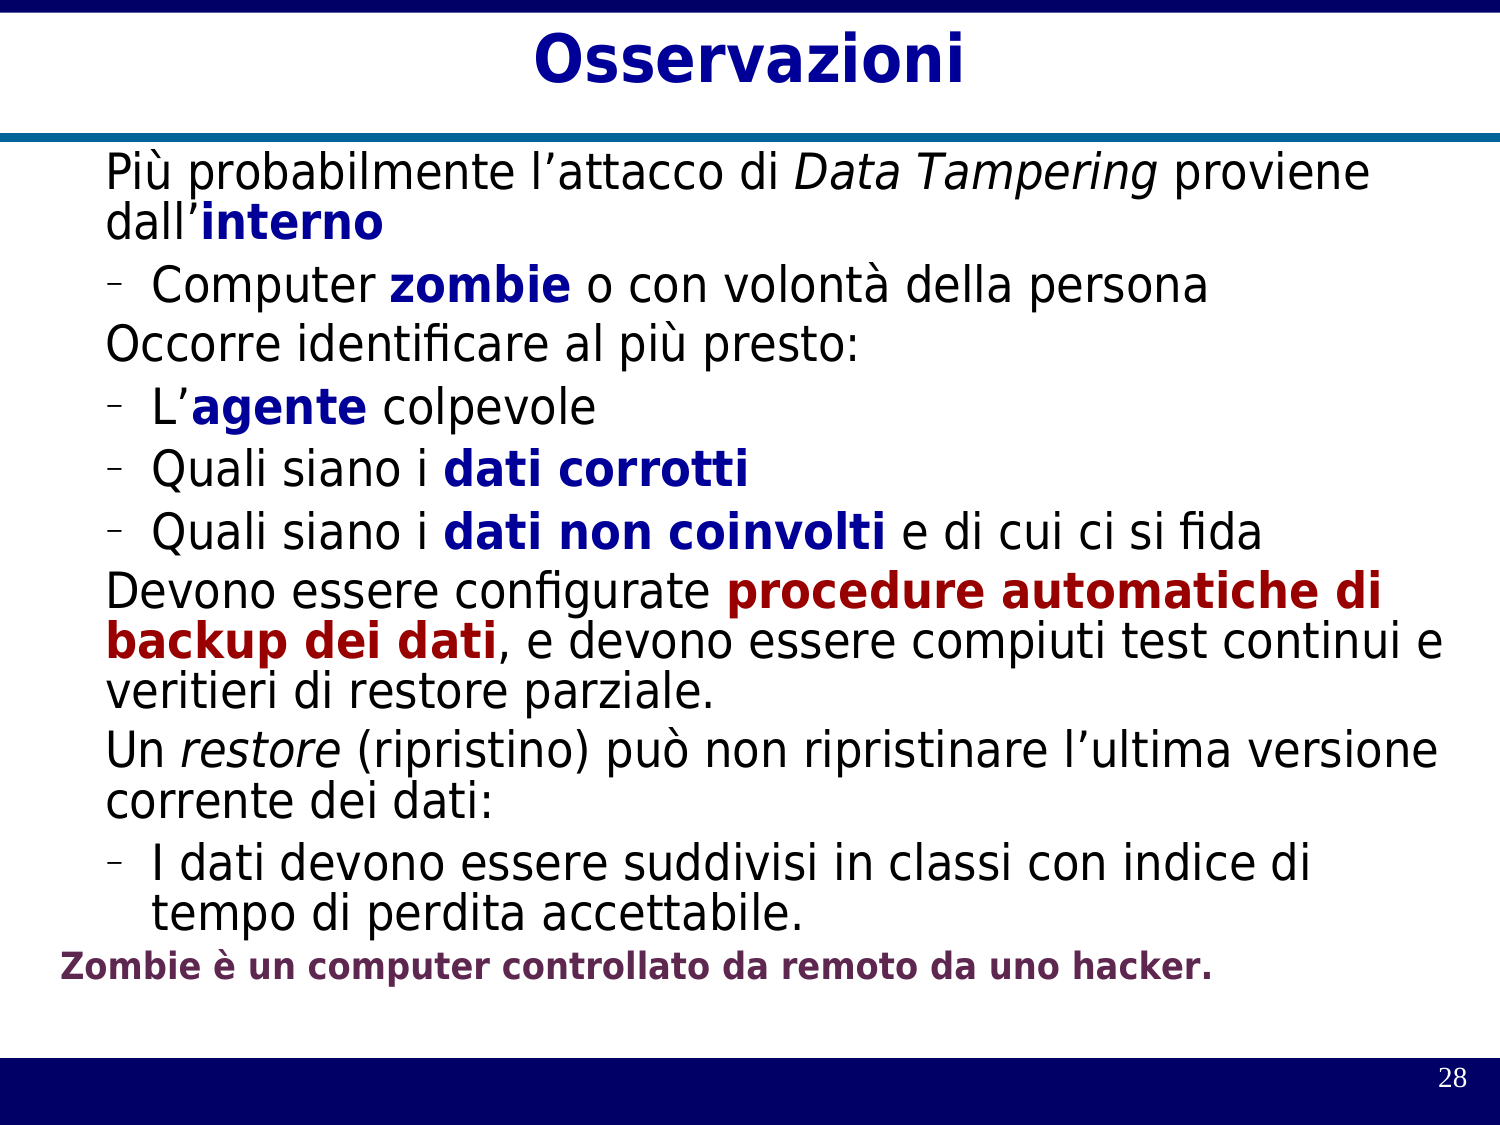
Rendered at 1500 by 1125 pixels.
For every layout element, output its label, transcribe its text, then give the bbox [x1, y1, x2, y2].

list Più probabilmente l’attacco di Data Tampering proviene dall’interno Computer zombie o con volontà della persona Occorre identificare al più presto: L’agente colpevole Quali siano i dati corrotti Quali siano i dati non coinvolti e di cui ci si fida Devono essere configurate procedure automatiche di backup dei dati, e devono essere compiuti test continui e veritieri di restore parziale. Un restore (ripristino) può non ripristinare l’ultima versione corrente dei dati: I dati devono essere suddivisi in classi con indice di tempo di perdita accettabile. Zombie è un computer controllato da remoto da uno hacker. [30, 149, 1471, 1021]
title Osservazioni [30, 0, 1471, 126]
